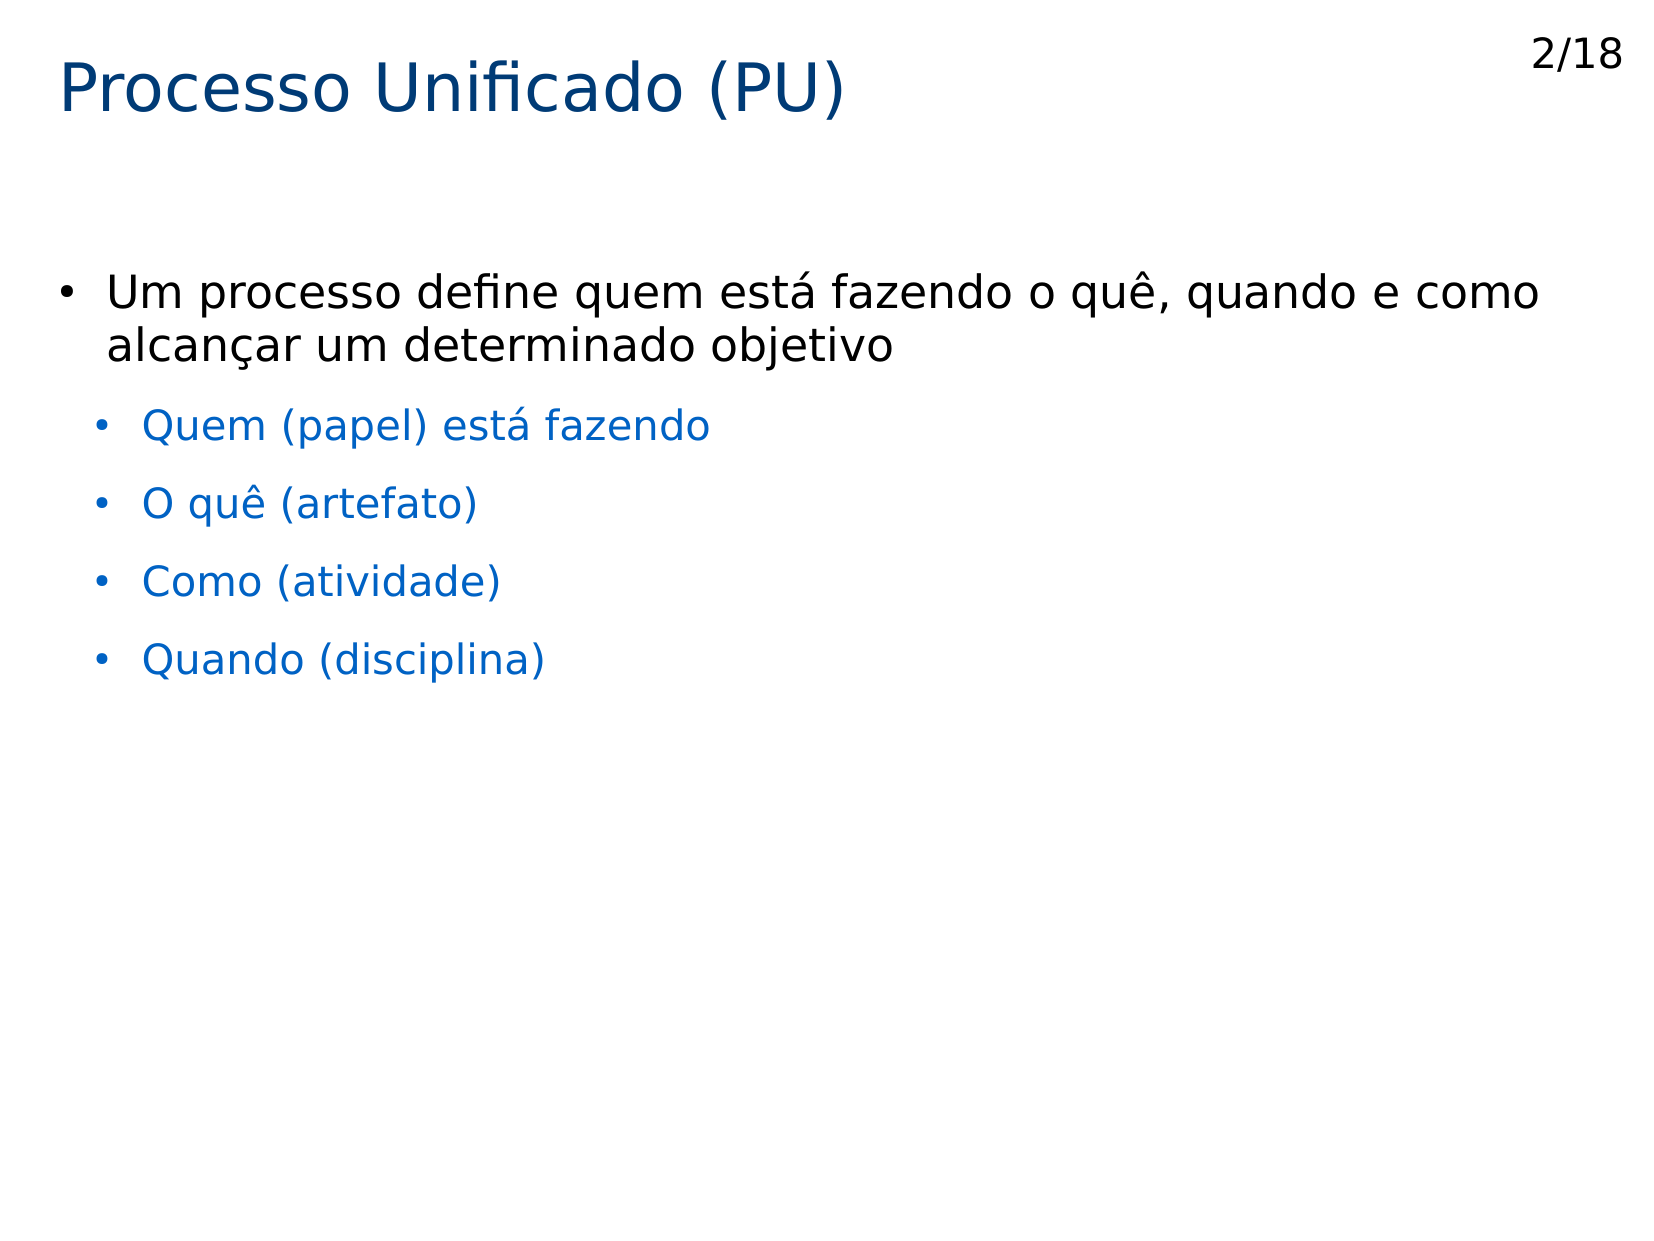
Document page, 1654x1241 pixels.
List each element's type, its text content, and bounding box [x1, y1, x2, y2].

title Processo Unificado (PU) [59, 29, 1506, 148]
list Um processo define quem está fazendo o quê, quando e como alcançar um determinado objetivo Quem (papel) está fazendo O quê (artefato) Como (atividade) Quando (disciplina) [59, 265, 1625, 1211]
